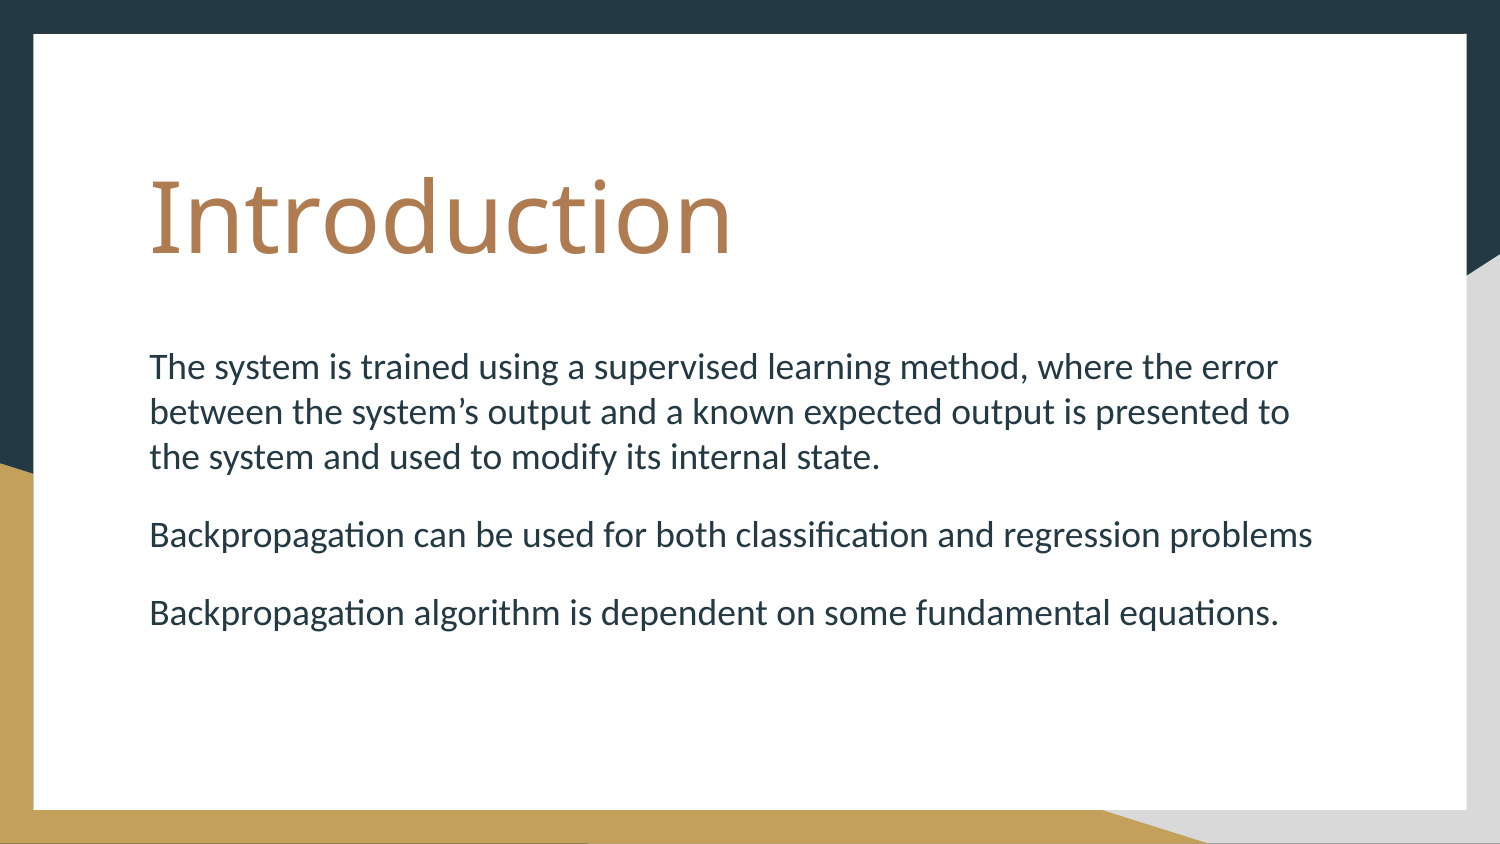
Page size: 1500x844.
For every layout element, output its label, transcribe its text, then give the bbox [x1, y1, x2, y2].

title Introduction [134, 138, 1366, 296]
list The system is trained using a supervised learning method, where the error between the system’s output and a known expected output is presented to the system and used to modify its internal state. Backpropagation can be used for both classification and regression problems Backpropagation algorithm is dependent on some fundamental equations. [134, 326, 1366, 729]
